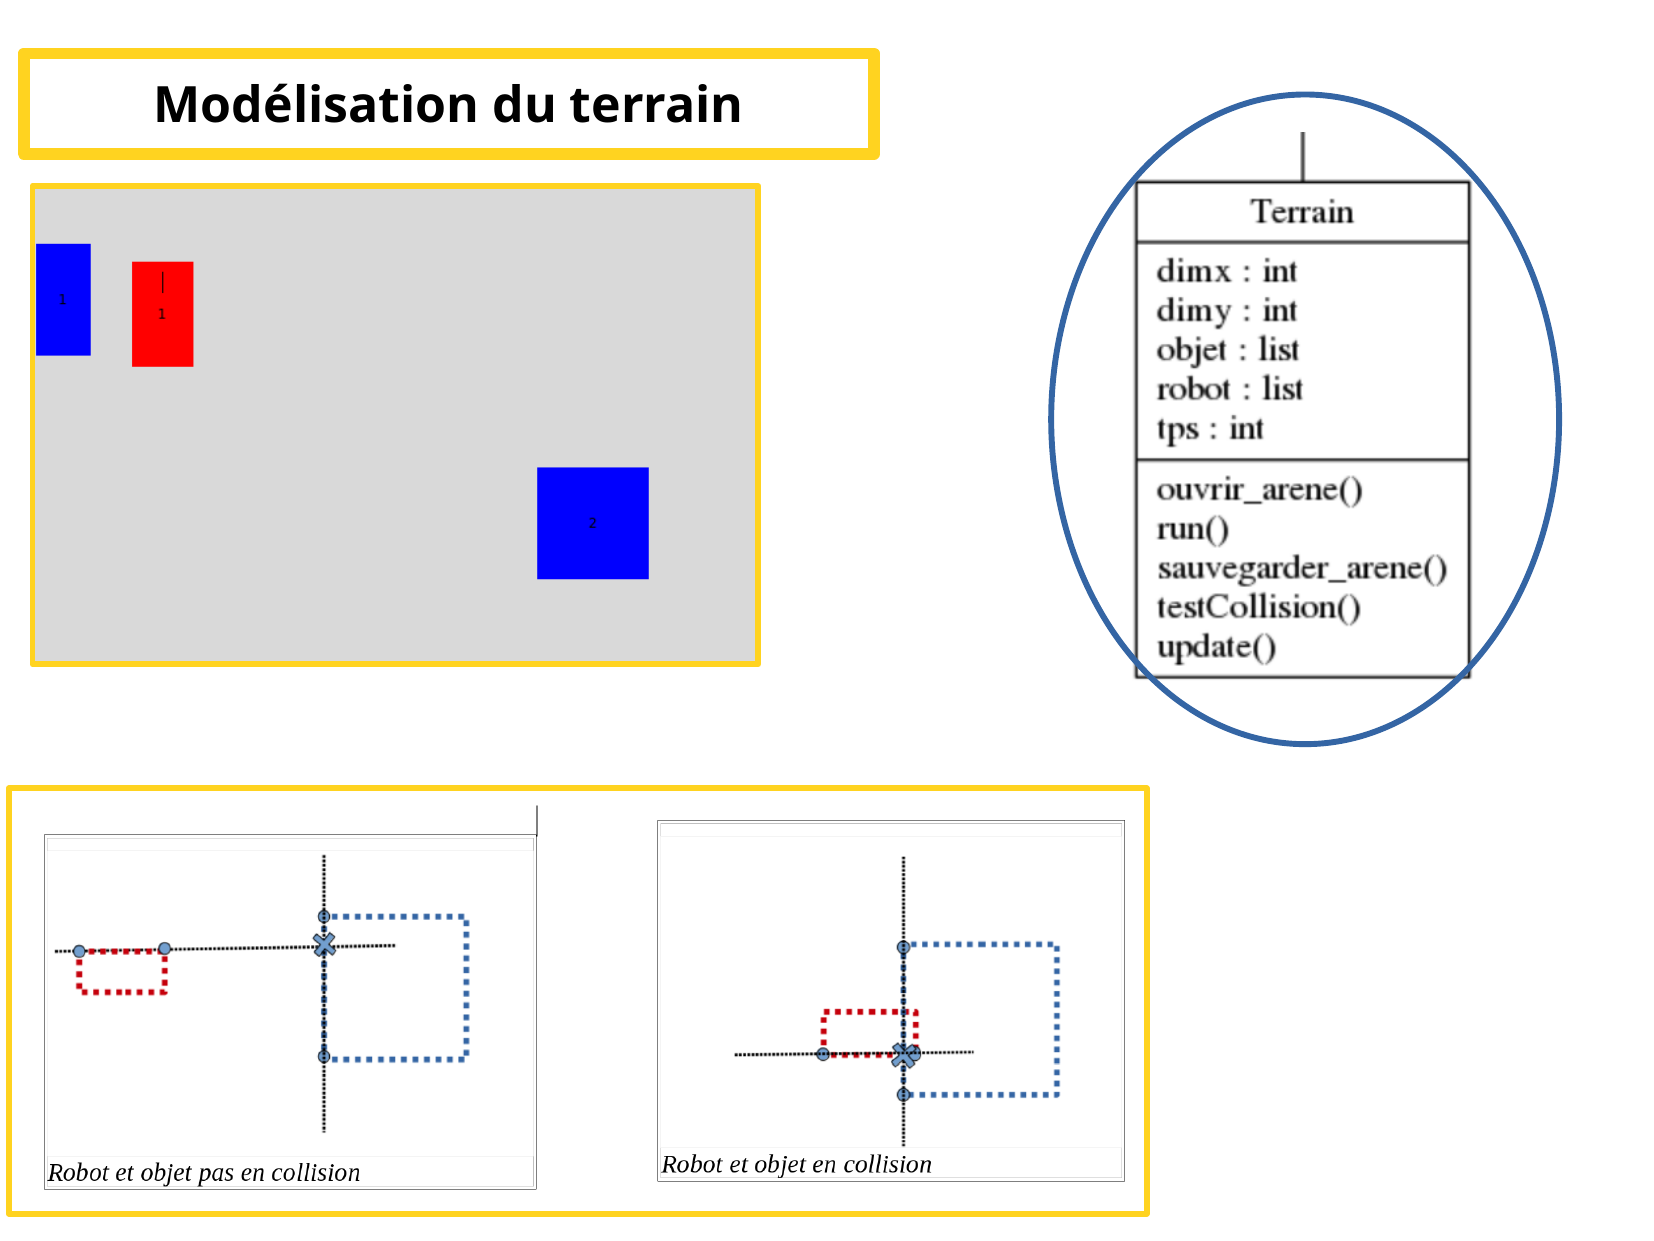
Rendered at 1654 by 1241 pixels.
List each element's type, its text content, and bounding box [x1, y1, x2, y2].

picture [11, 791, 1144, 1211]
picture [1126, 656, 1156, 688]
picture [1431, 132, 1513, 224]
picture [1126, 132, 1513, 688]
picture [1454, 614, 1513, 688]
title Modélisation du terrain [23, 53, 875, 154]
picture [1126, 132, 1180, 183]
picture [35, 188, 756, 662]
